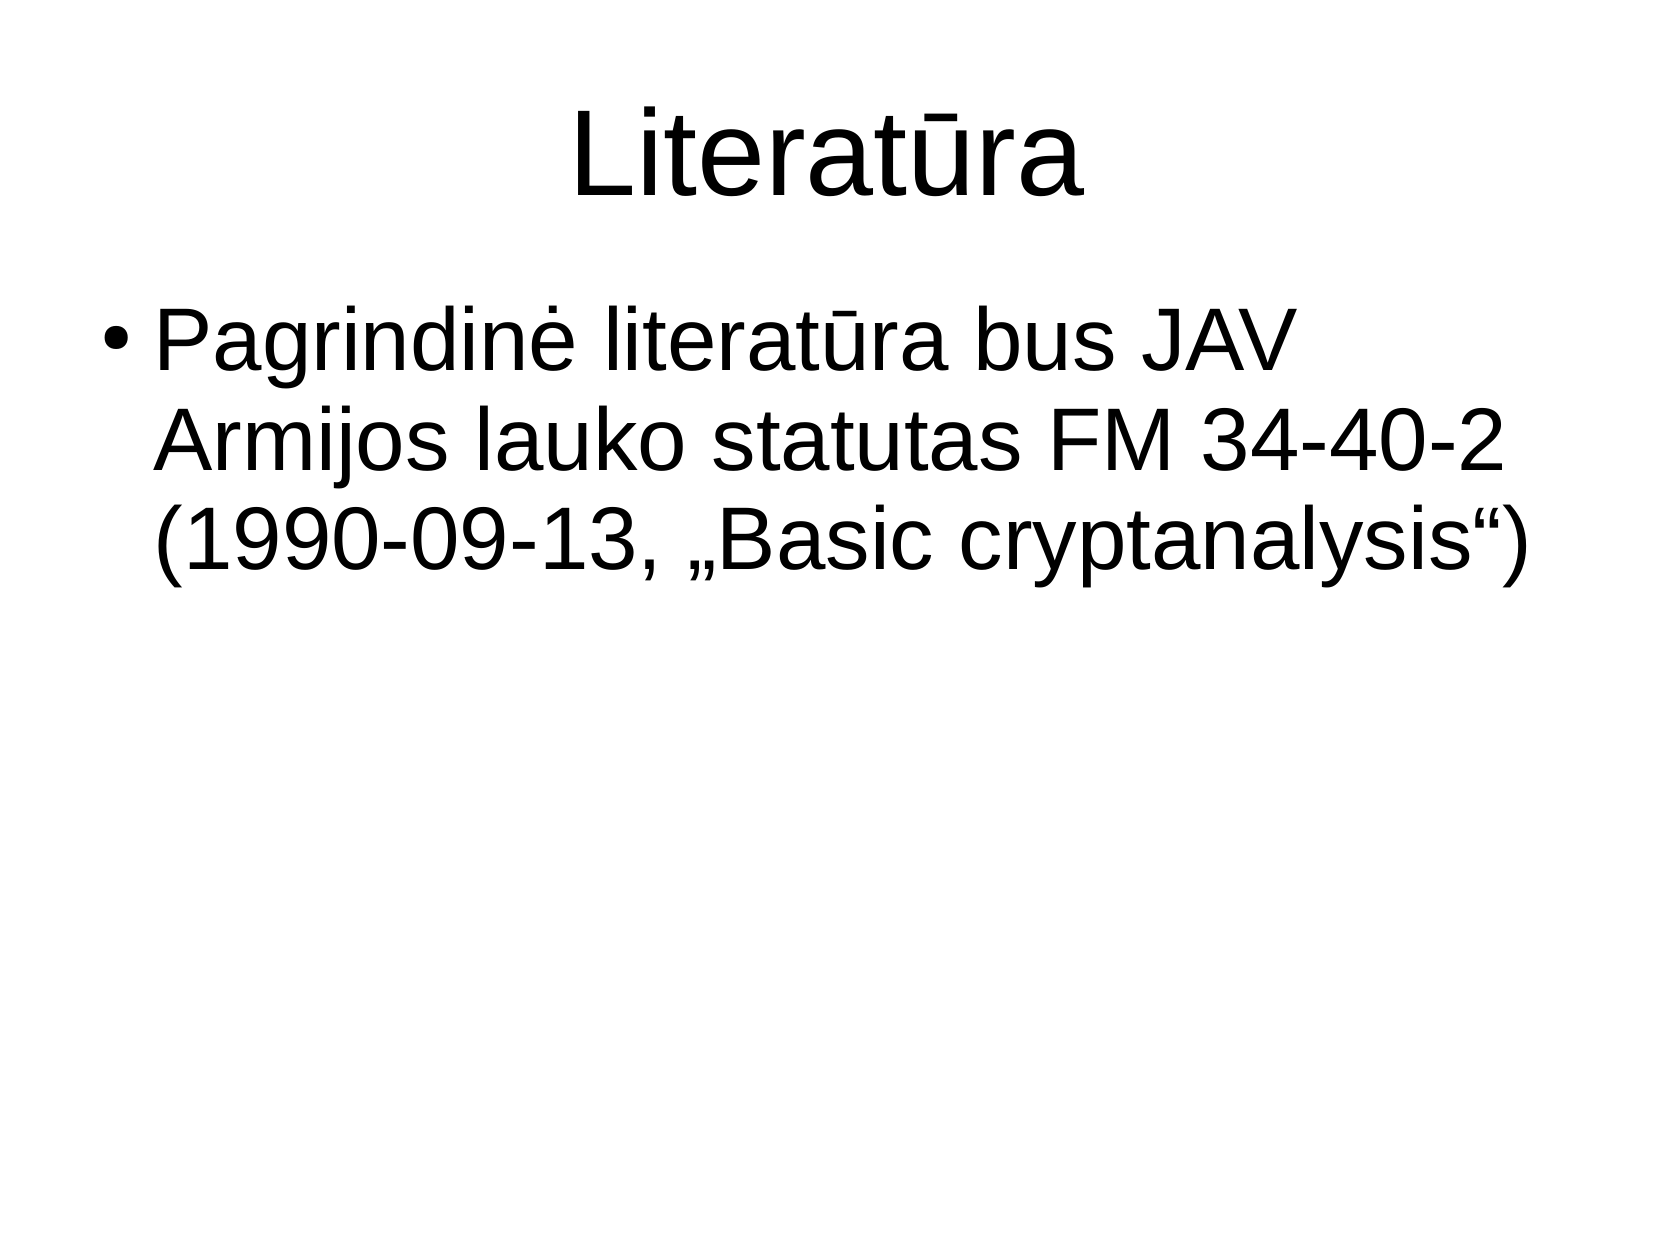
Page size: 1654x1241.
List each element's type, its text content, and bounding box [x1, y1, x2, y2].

title Literatūra [82, 49, 1571, 257]
list Pagrindinė literatūra bus JAV Armijos lauko statutas FM 34-40-2 (1990-09-13, „Basic cryptanalysis“) [82, 290, 1571, 1010]
